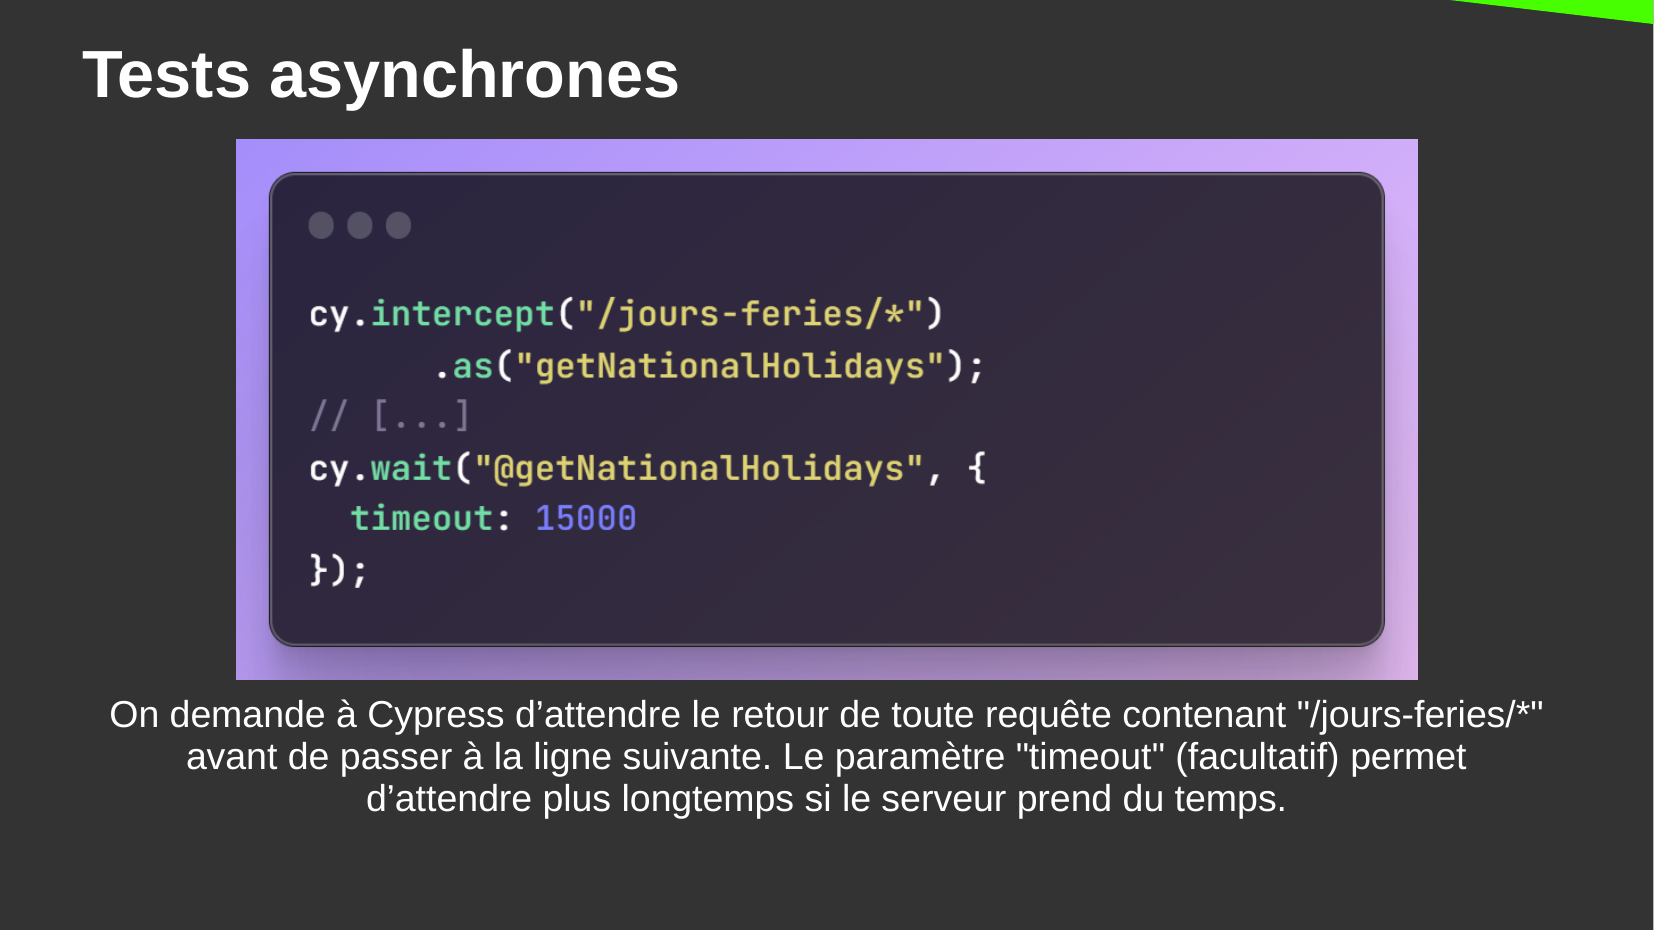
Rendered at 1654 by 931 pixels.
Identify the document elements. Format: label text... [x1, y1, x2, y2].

picture [236, 139, 1418, 680]
text_box On demande à Cypress d’attendre le retour de toute requête contenant "/jours-feries/*" avant de passer à la ligne suivante. Le paramètre "timeout" (facultatif) permet d’attendre plus longtemps si le serveur prend du temps. [94, 685, 1560, 827]
text_box [1449, 0, 1654, 25]
title Tests asynchrones [82, 37, 1571, 112]
